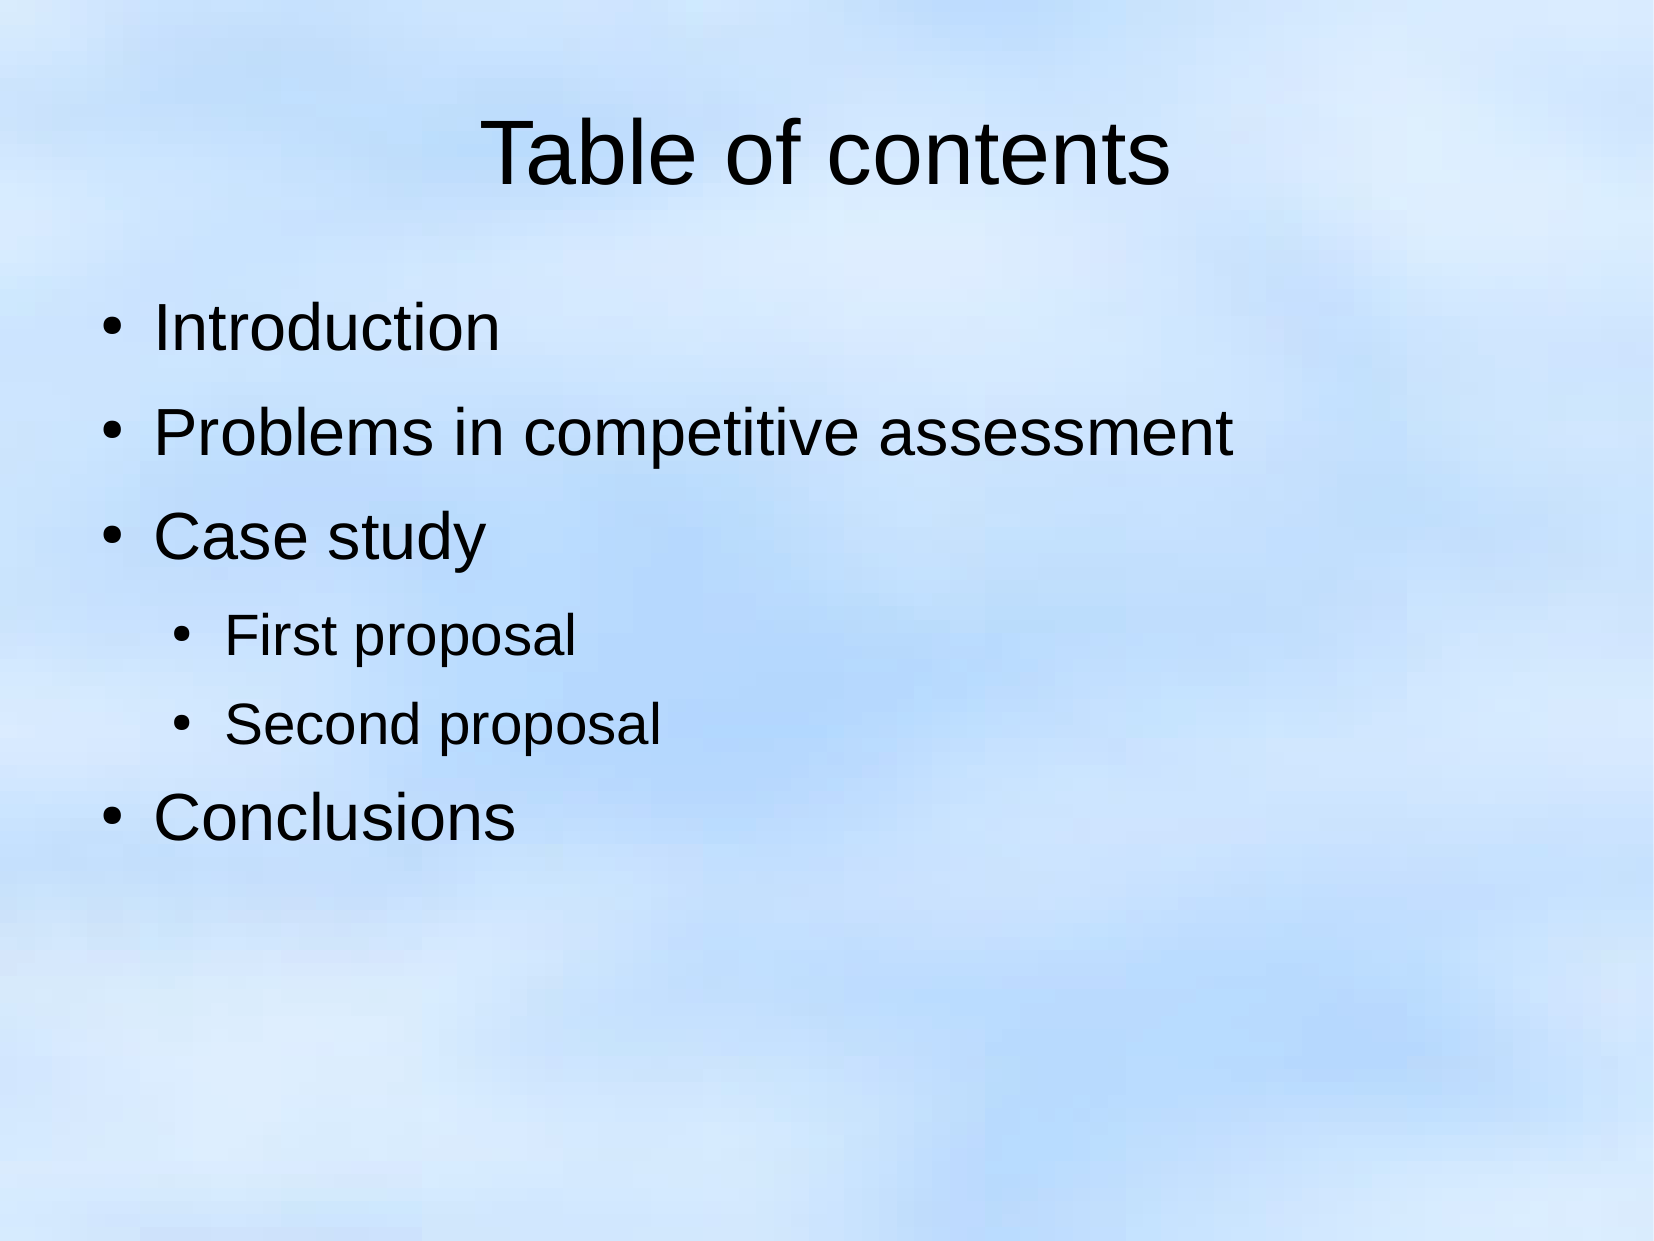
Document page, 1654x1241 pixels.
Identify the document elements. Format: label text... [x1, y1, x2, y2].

list Introduction Problems in competitive assessment Case study First proposal Second proposal Conclusions [82, 290, 1571, 1109]
title Table of contents [82, 49, 1571, 257]
picture [0, 0, 1654, 1241]
